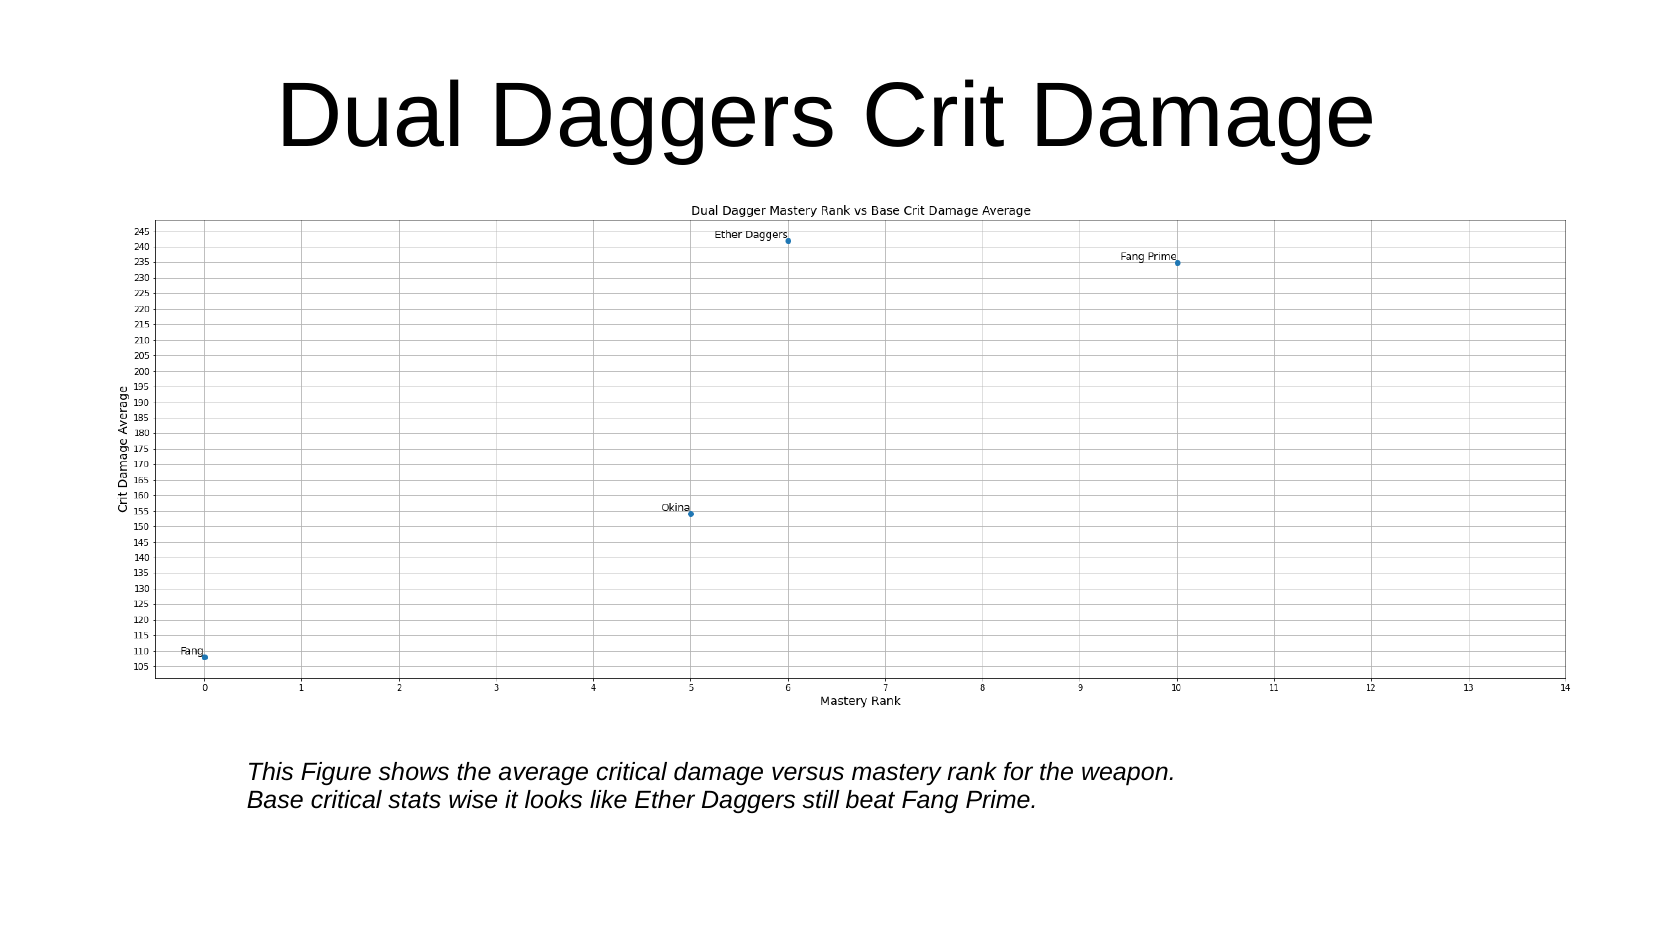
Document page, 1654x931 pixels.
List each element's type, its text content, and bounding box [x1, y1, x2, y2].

title Dual Daggers Crit Damage [82, 37, 1571, 193]
text_box This Figure shows the average critical damage versus mastery rank for the weapon. Base critical stats wise it looks like Ether Daggers still beat Fang Prime. [232, 750, 1201, 821]
picture [112, 199, 1576, 713]
